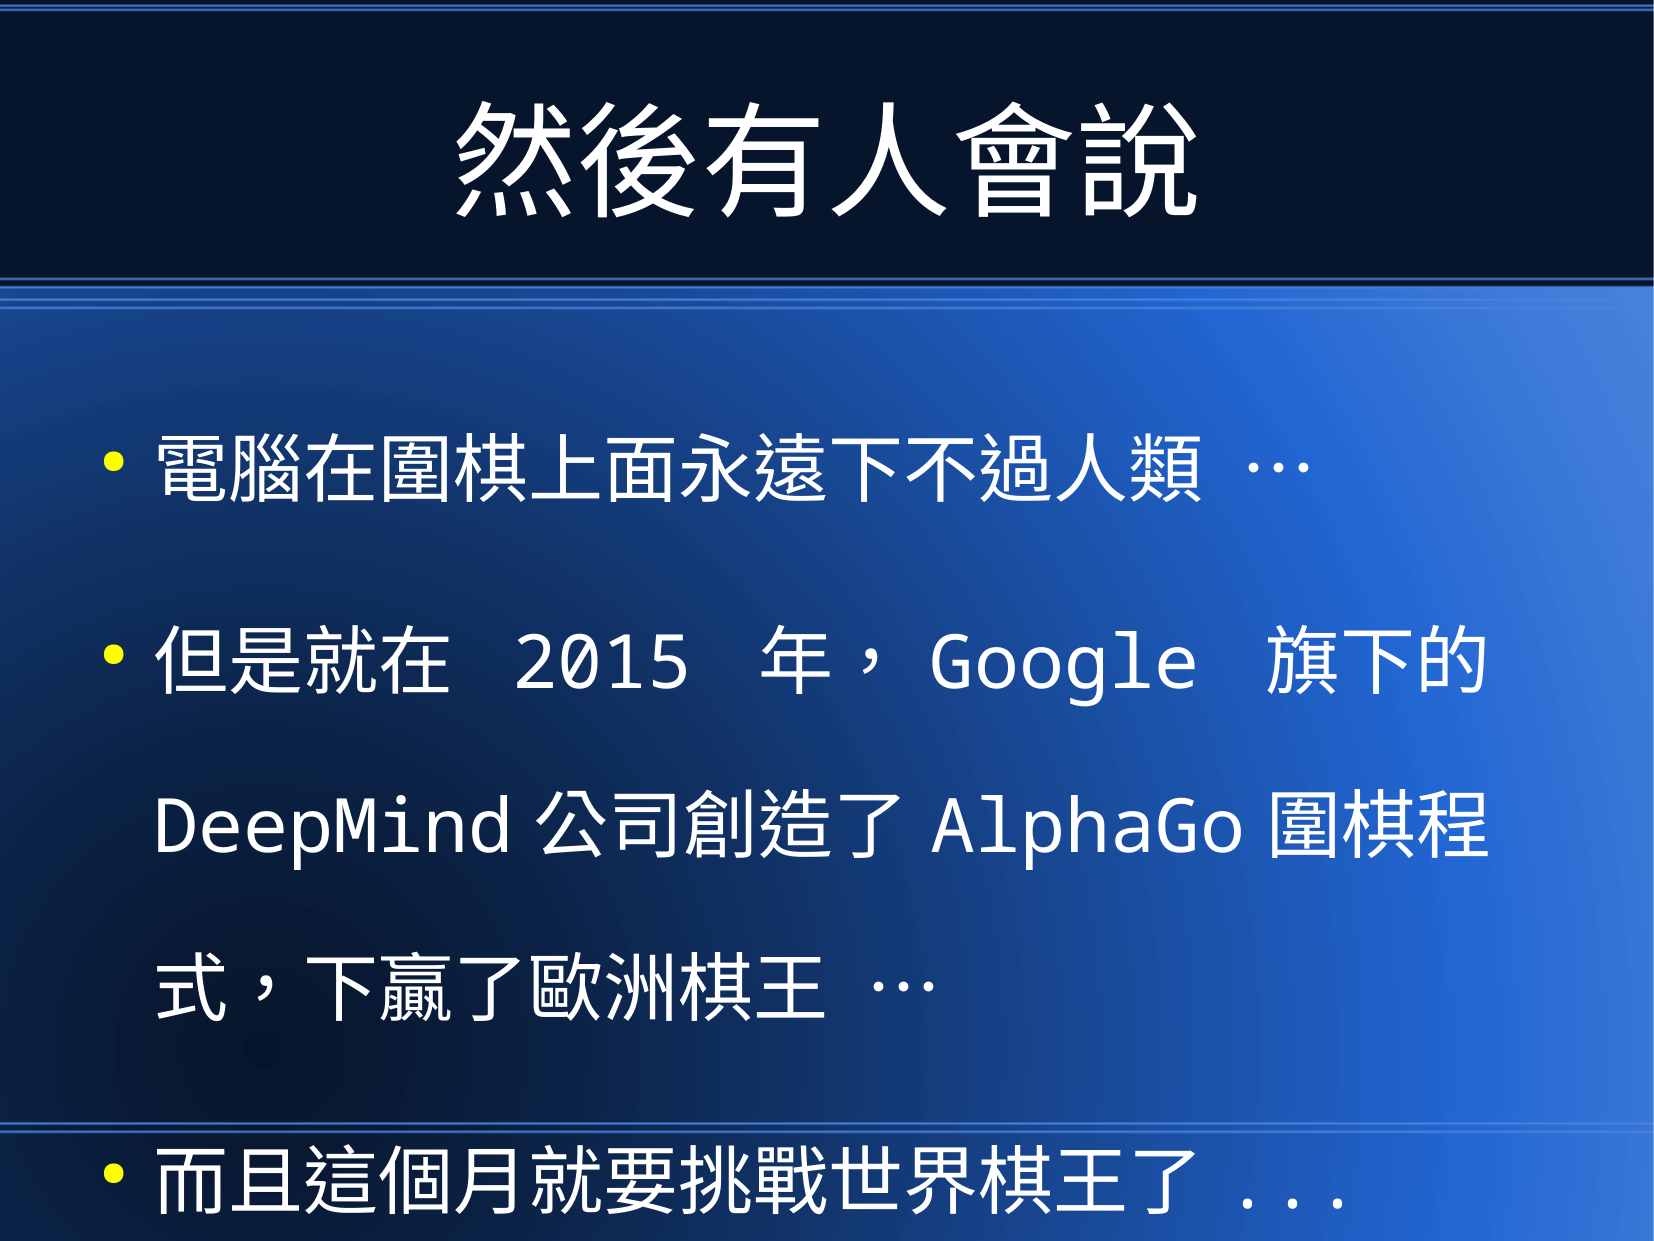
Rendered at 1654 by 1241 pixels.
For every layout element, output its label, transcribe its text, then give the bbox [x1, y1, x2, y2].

list 電腦在圍棋上面永遠下不過人類 … 但是就在 2015 年，Google 旗下的DeepMind公司創造了AlphaGo圍棋程式，下贏了歐洲棋王 … 而且這個月就要挑戰世界棋王了... [82, 355, 1571, 1241]
title 然後有人會說 [82, 49, 1571, 257]
picture [0, 0, 1654, 1241]
